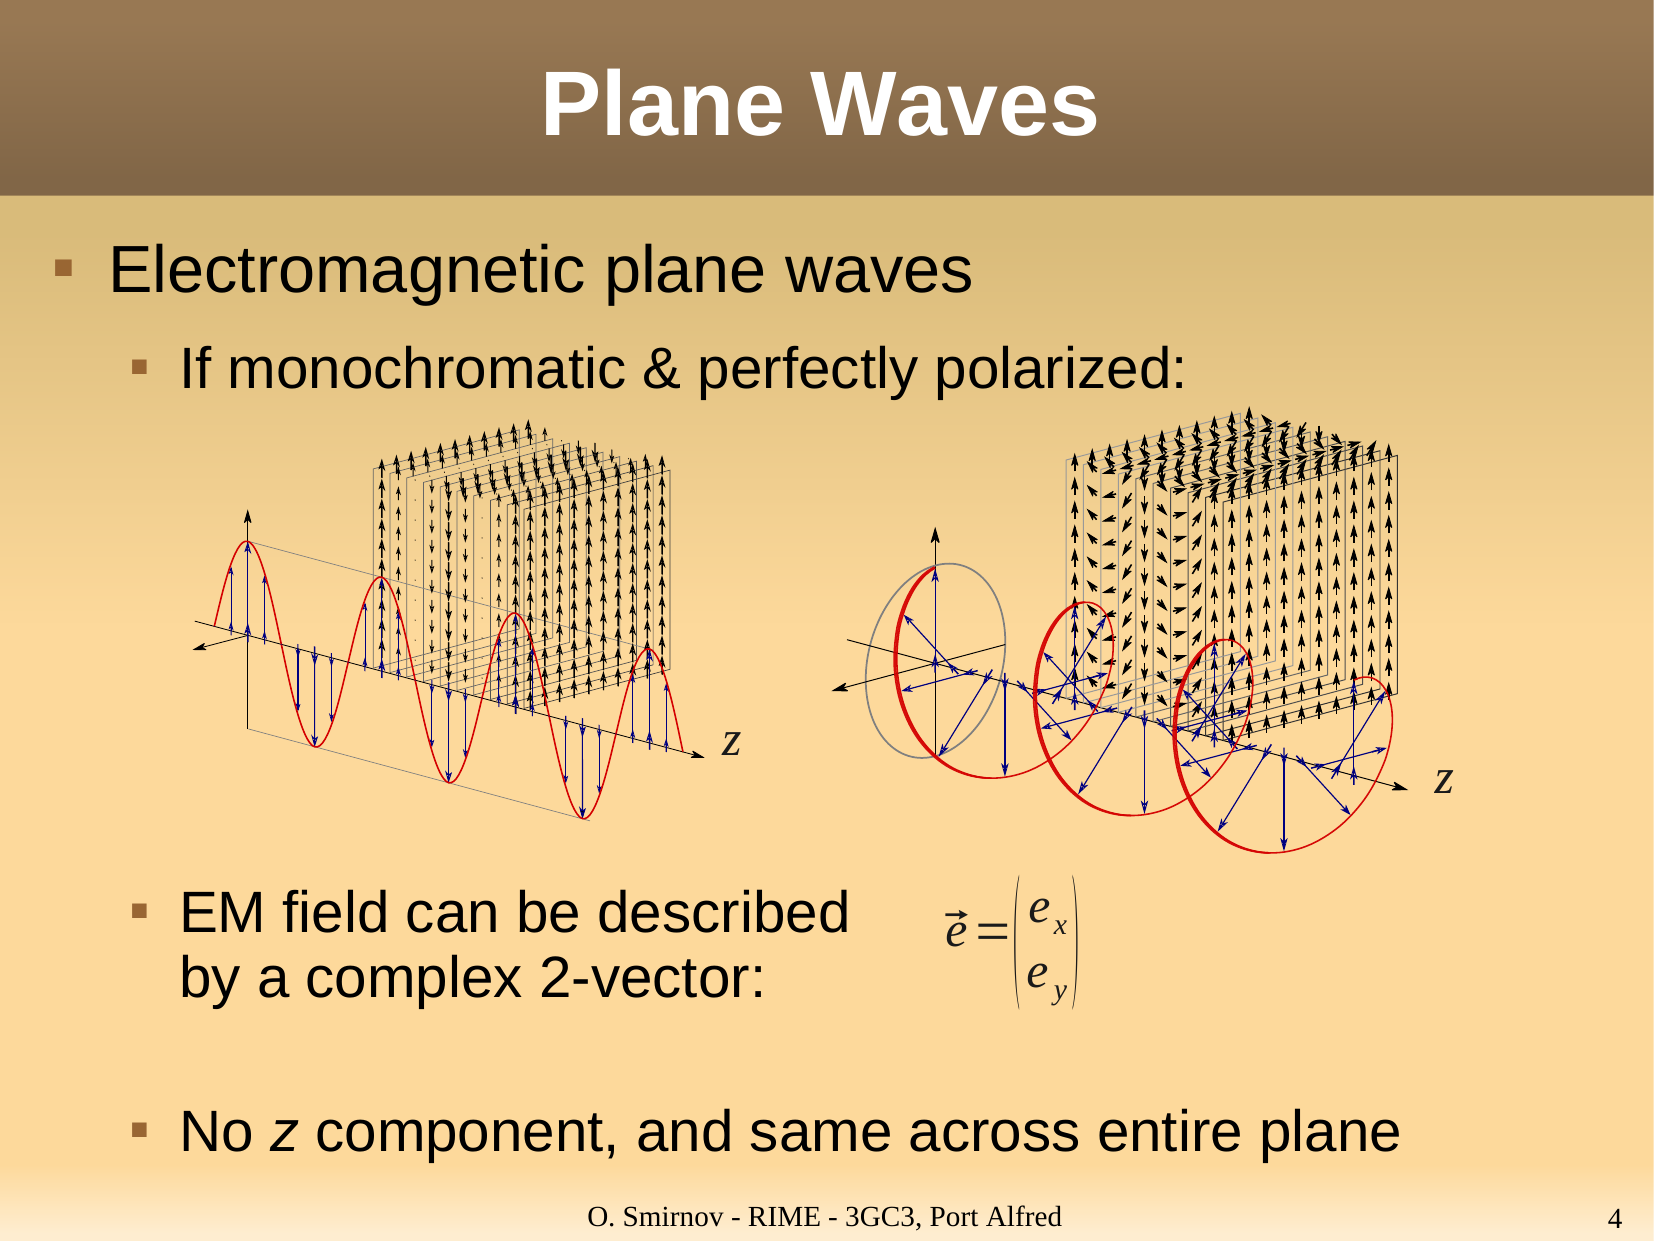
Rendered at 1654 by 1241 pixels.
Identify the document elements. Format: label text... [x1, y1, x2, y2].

title Plane Waves [76, 0, 1565, 208]
list Electromagnetic plane waves If monochromatic & perfectly polarized: EM field can be described by a complex 2-vector: No z component, and same across entire plane [37, 231, 1601, 1164]
picture [0, 0, 1654, 1241]
chart [937, 871, 1088, 1013]
chart [712, 712, 751, 768]
chart [1424, 750, 1463, 805]
